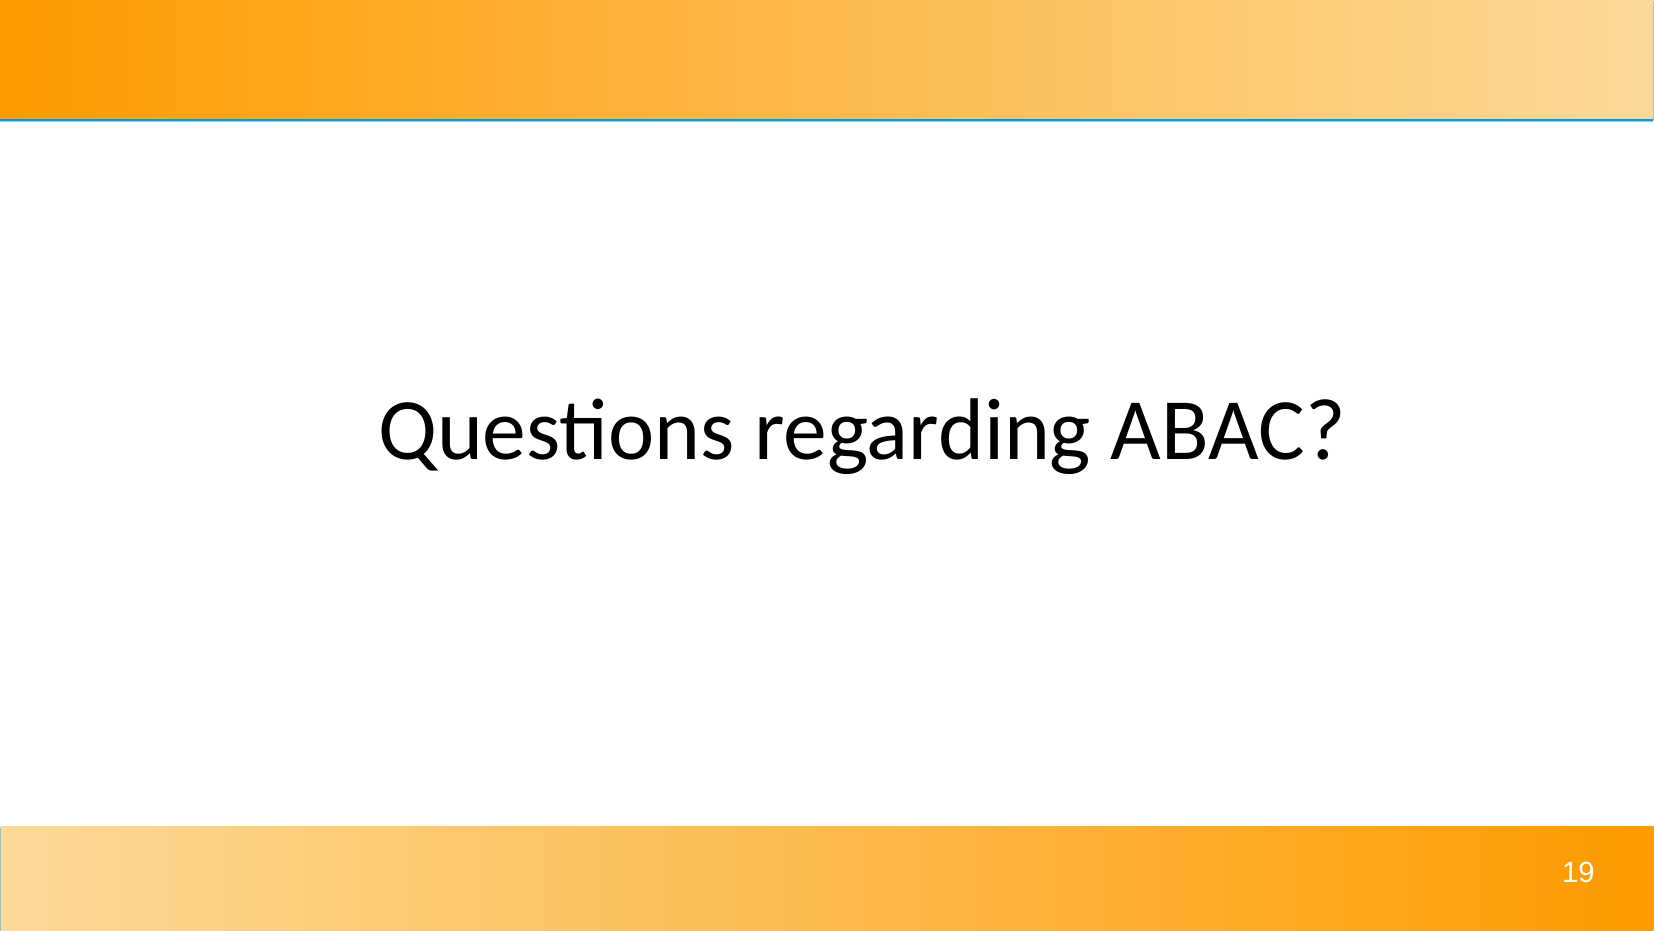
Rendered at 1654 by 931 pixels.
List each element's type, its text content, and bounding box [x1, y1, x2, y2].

list Questions regarding ABAC? [59, 177, 1595, 768]
